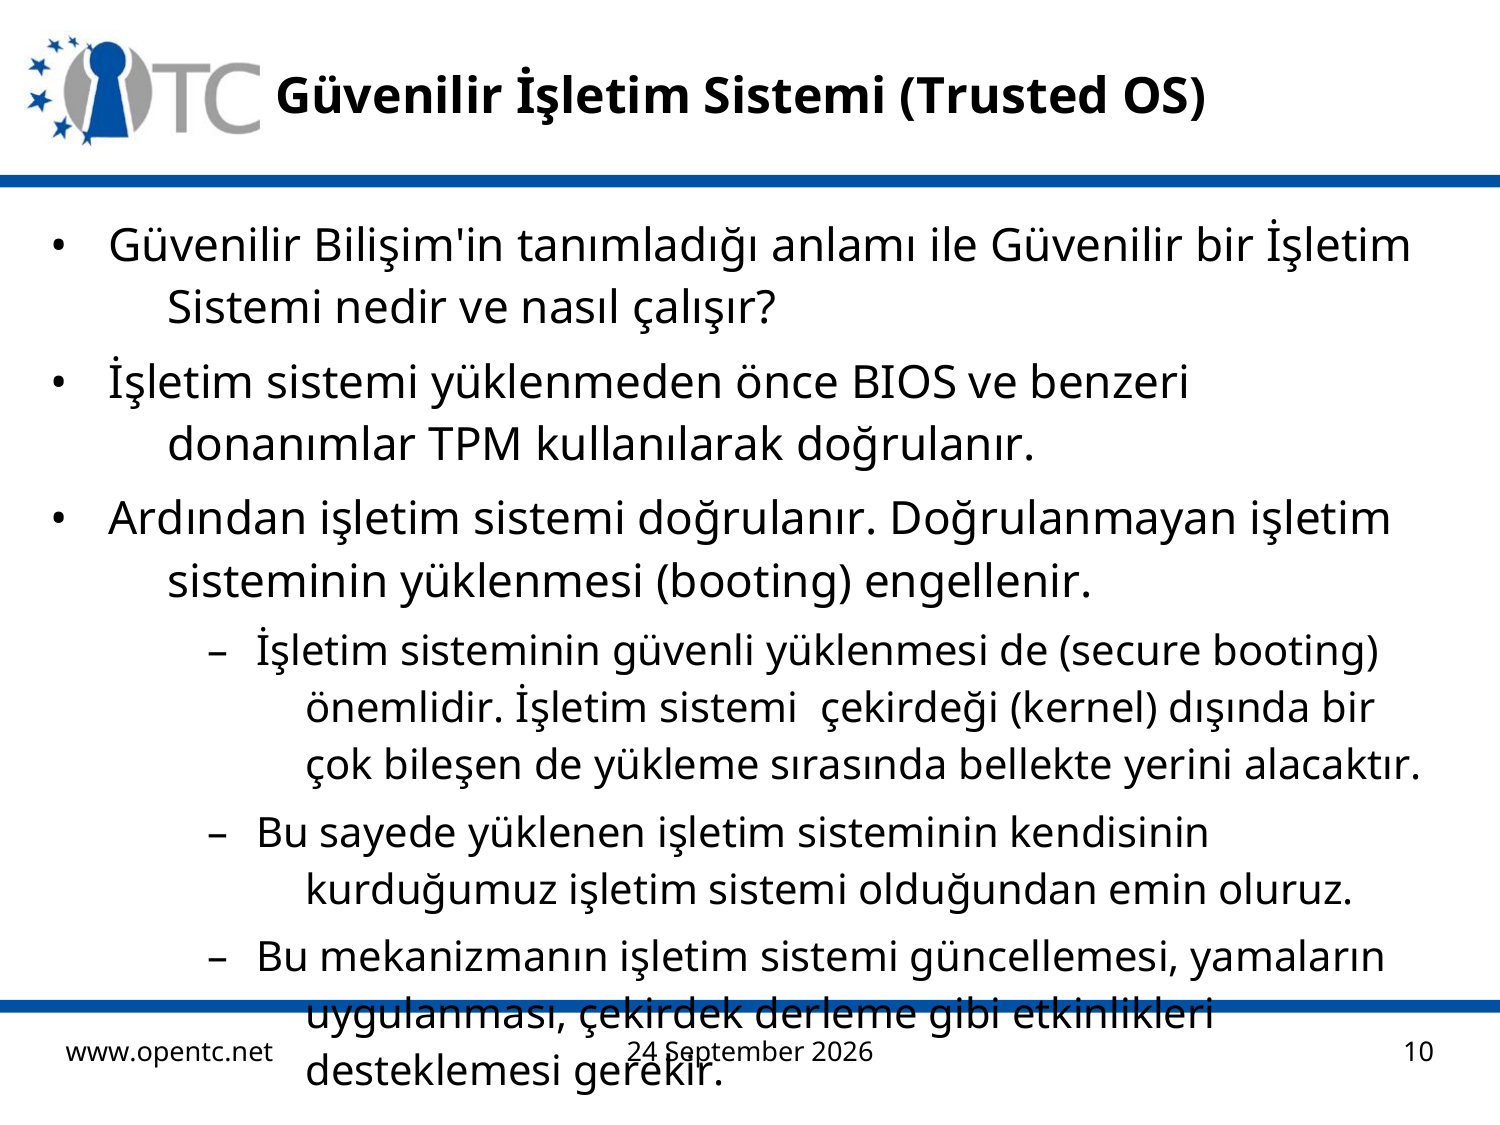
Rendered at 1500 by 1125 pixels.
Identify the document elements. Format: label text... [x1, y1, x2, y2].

picture [24, 30, 263, 150]
title Güvenilir İşletim Sistemi (Trusted OS) [275, 7, 1450, 181]
list Güvenilir Bilişim'in tanımladığı anlamı ile Güvenilir bir İşletim Sistemi nedir ve nasıl çalışır? İşletim sistemi yüklenmeden önce BIOS ve benzeri donanımlar TPM kullanılarak doğrulanır. Ardından işletim sistemi doğrulanır. Doğrulanmayan işletim sisteminin yüklenmesi (booting) engellenir. İşletim sisteminin güvenli yüklenmesi de (secure booting) önemlidir. İşletim sistemi çekirdeği (kernel) dışında bir çok bileşen de yükleme sırasında bellekte yerini alacaktır. Bu sayede yüklenen işletim sisteminin kendisinin kurduğumuz işletim sistemi olduğundan emin oluruz. Bu mekanizmanın işletim sistemi güncellemesi, yamaların uygulanması, çekirdek derleme gibi etkinlikleri desteklemesi gerekir. [50, 212, 1450, 973]
